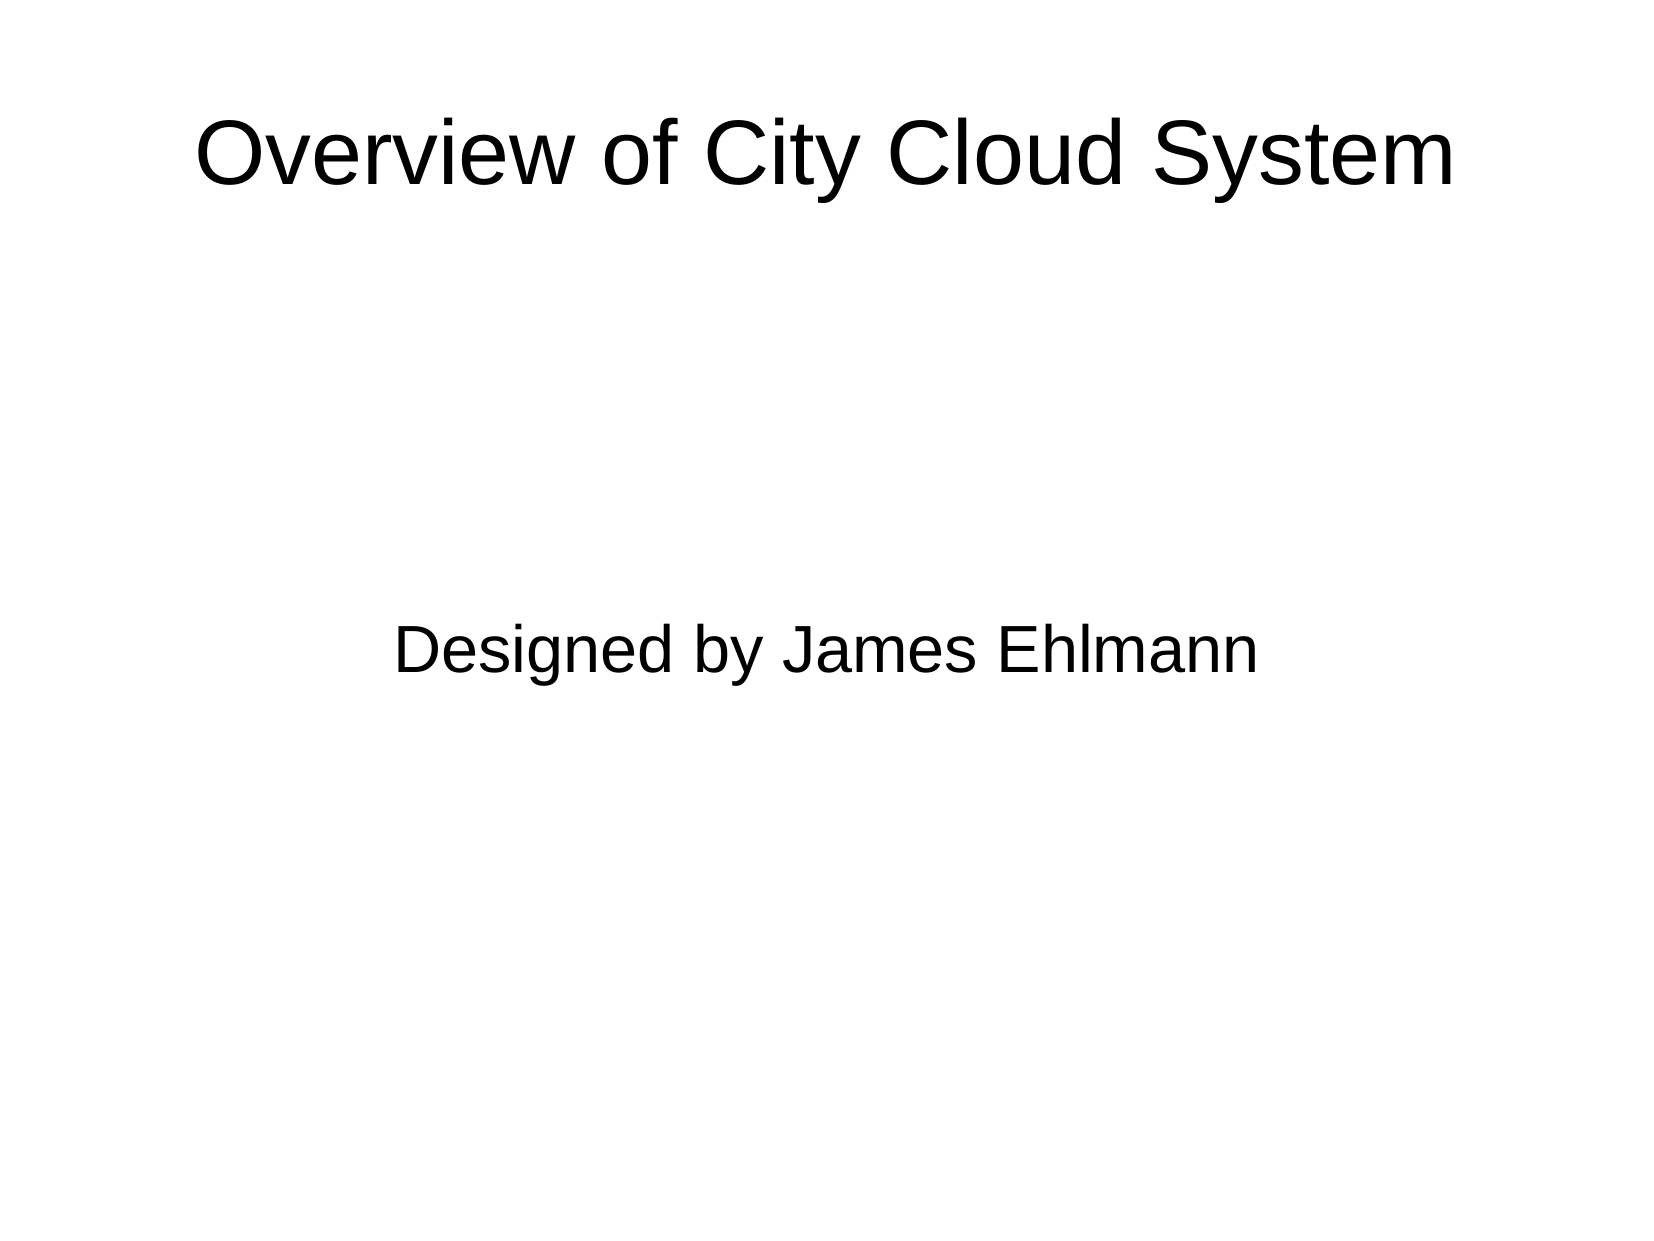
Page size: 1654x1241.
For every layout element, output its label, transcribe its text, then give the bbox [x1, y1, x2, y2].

subtitle Designed by James Ehlmann [82, 290, 1571, 1010]
title Overview of City Cloud System [82, 49, 1571, 257]
